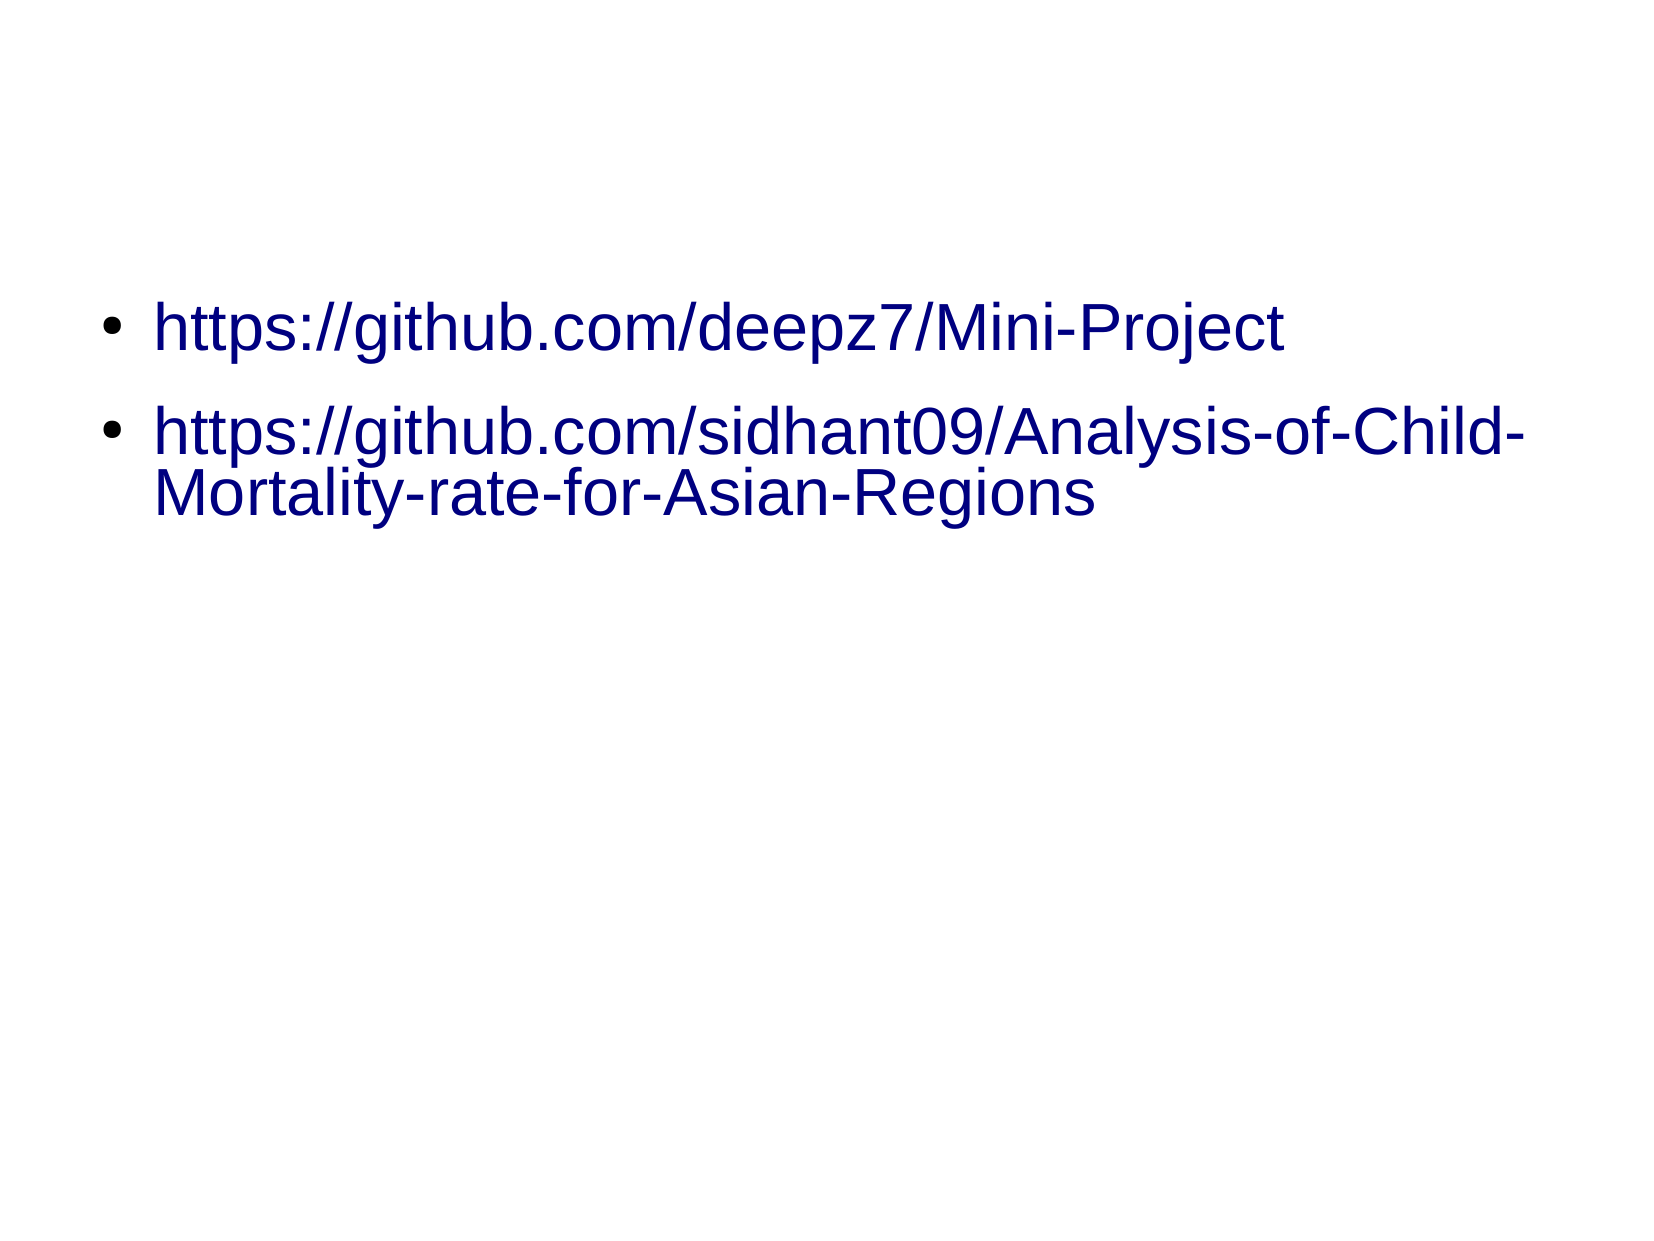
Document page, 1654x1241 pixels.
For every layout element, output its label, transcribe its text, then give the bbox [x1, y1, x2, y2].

list https://github.com/deepz7/Mini-Project https://github.com/sidhant09/Analysis-of-Child-Mortality-rate-for-Asian-Regions [82, 290, 1571, 1010]
